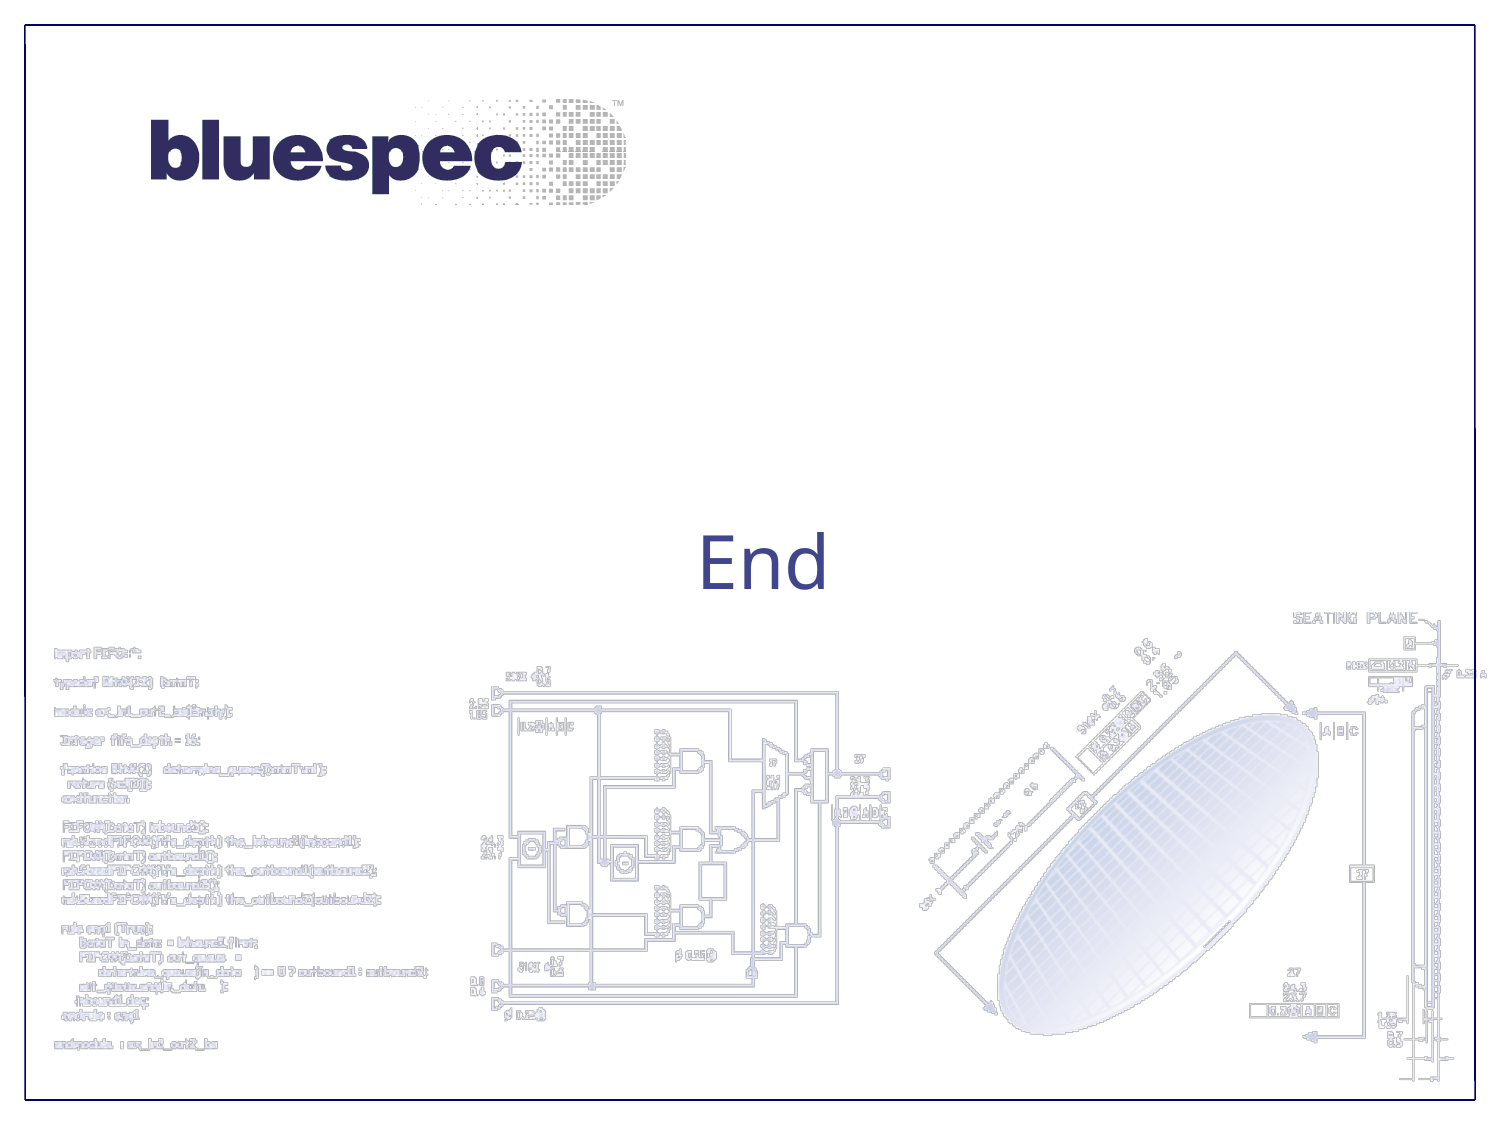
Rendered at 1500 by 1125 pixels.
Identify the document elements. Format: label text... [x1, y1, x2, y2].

picture [53, 618, 1474, 1083]
picture [151, 99, 626, 205]
text_box End [24, 507, 1475, 618]
picture [1476, 612, 1488, 1083]
